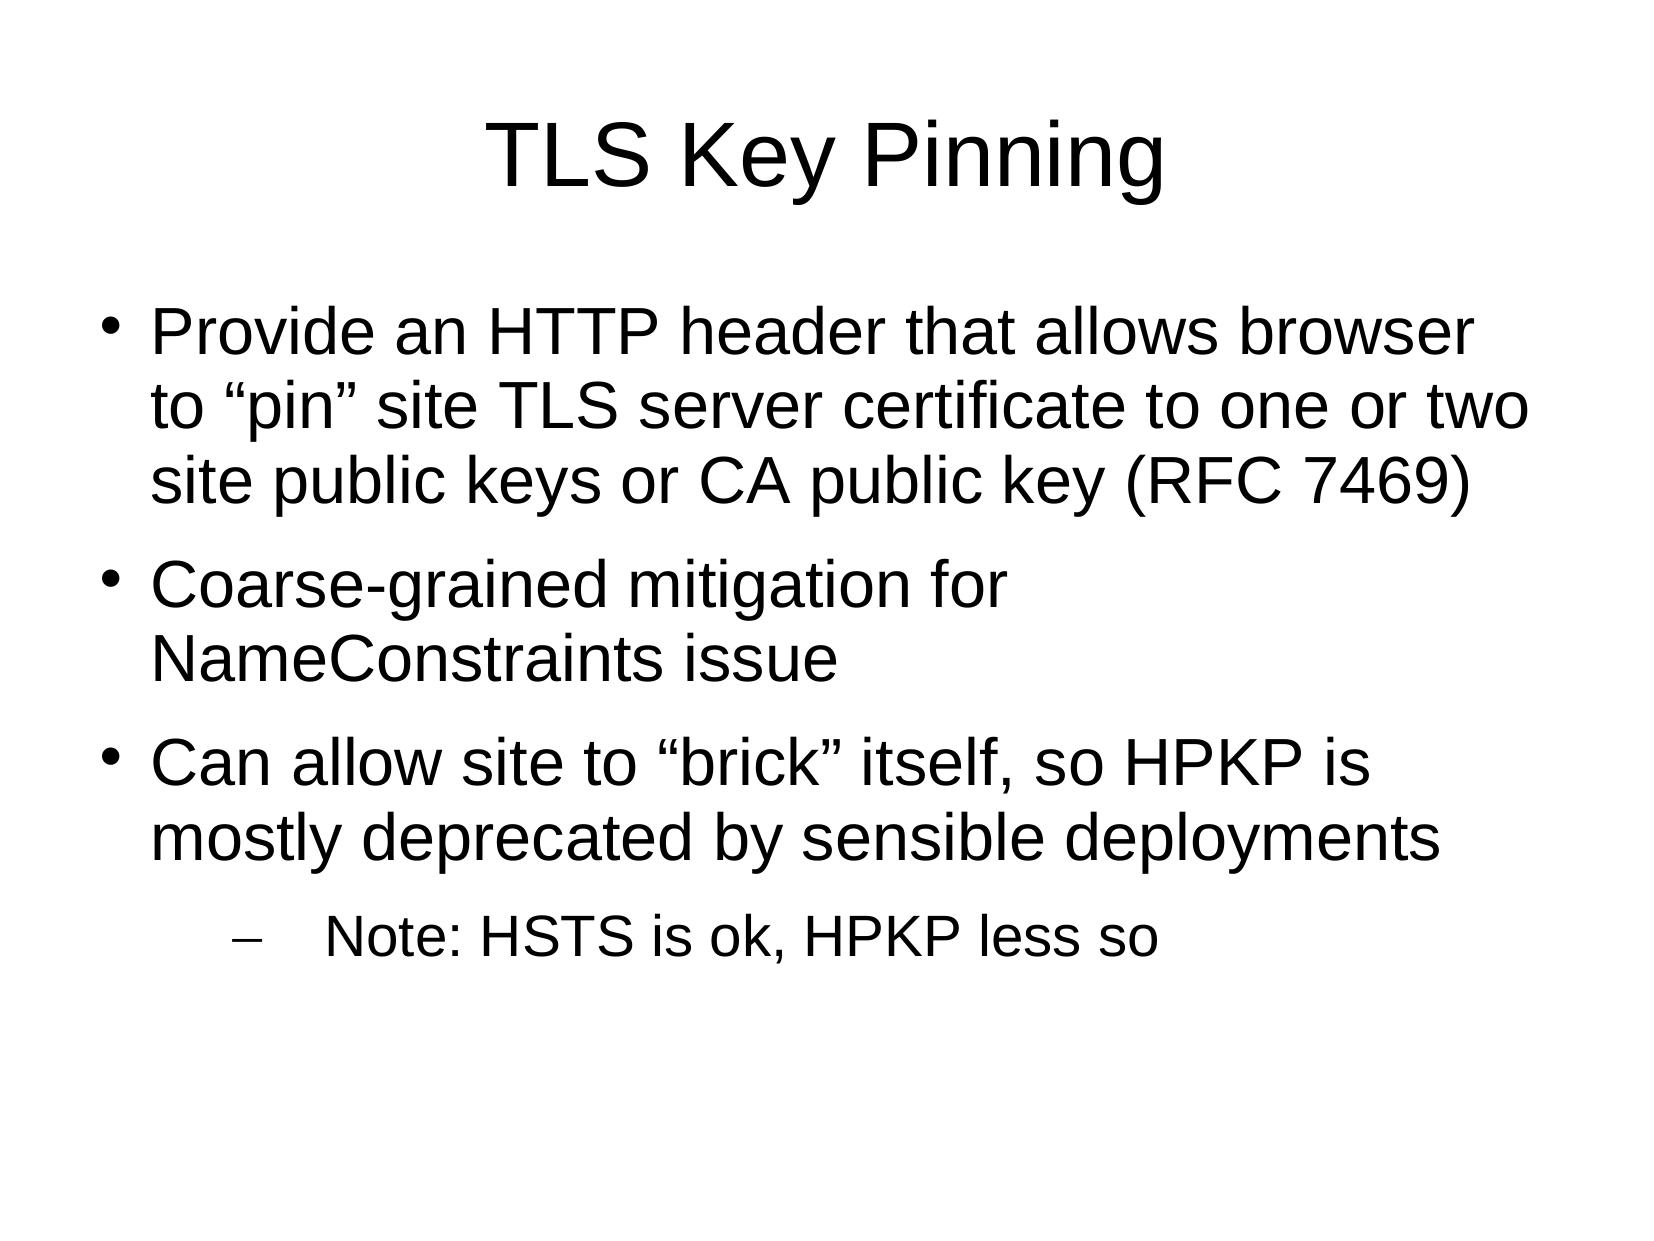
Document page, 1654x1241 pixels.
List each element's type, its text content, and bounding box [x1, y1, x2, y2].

list Provide an HTTP header that allows browser to “pin” site TLS server certificate to one or two site public keys or CA public key (RFC 7469) Coarse-grained mitigation for NameConstraints issue Can allow site to “brick” itself, so HPKP is mostly deprecated by sensible deployments Note: HSTS is ok, HPKP less so [82, 290, 1538, 1010]
title TLS Key Pinning [82, 49, 1571, 257]
